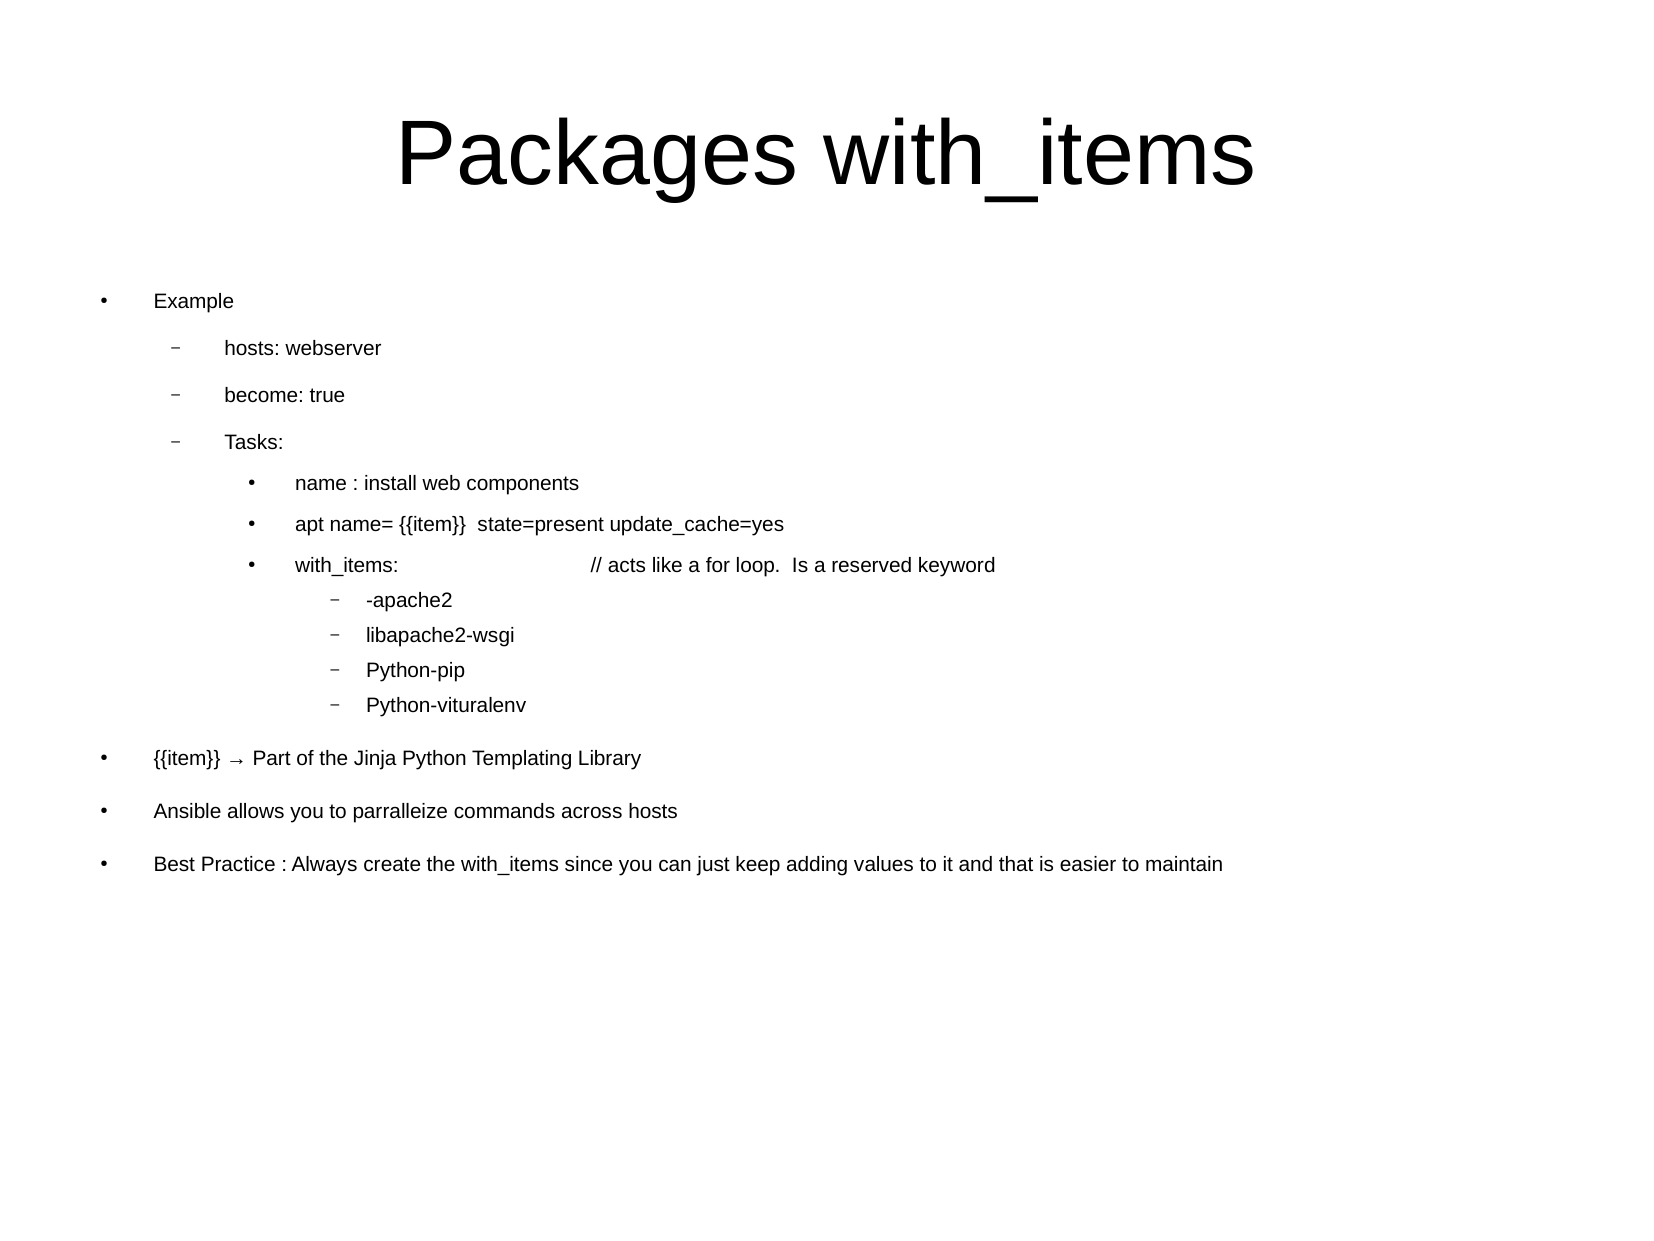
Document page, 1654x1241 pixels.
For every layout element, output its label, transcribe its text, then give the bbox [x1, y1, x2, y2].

title Packages with_items [82, 49, 1571, 257]
list Example hosts: webserver become: true Tasks: name : install web components apt name= {{item}} state=present update_cache=yes with_items: // acts like a for loop. Is a reserved keyword -apache2 libapache2-wsgi Python-pip Python-vituralenv {{item}} → Part of the Jinja Python Templating Library Ansible allows you to parralleize commands across hosts Best Practice : Always create the with_items since you can just keep adding values to it and that is easier to maintain [82, 290, 1571, 1217]
